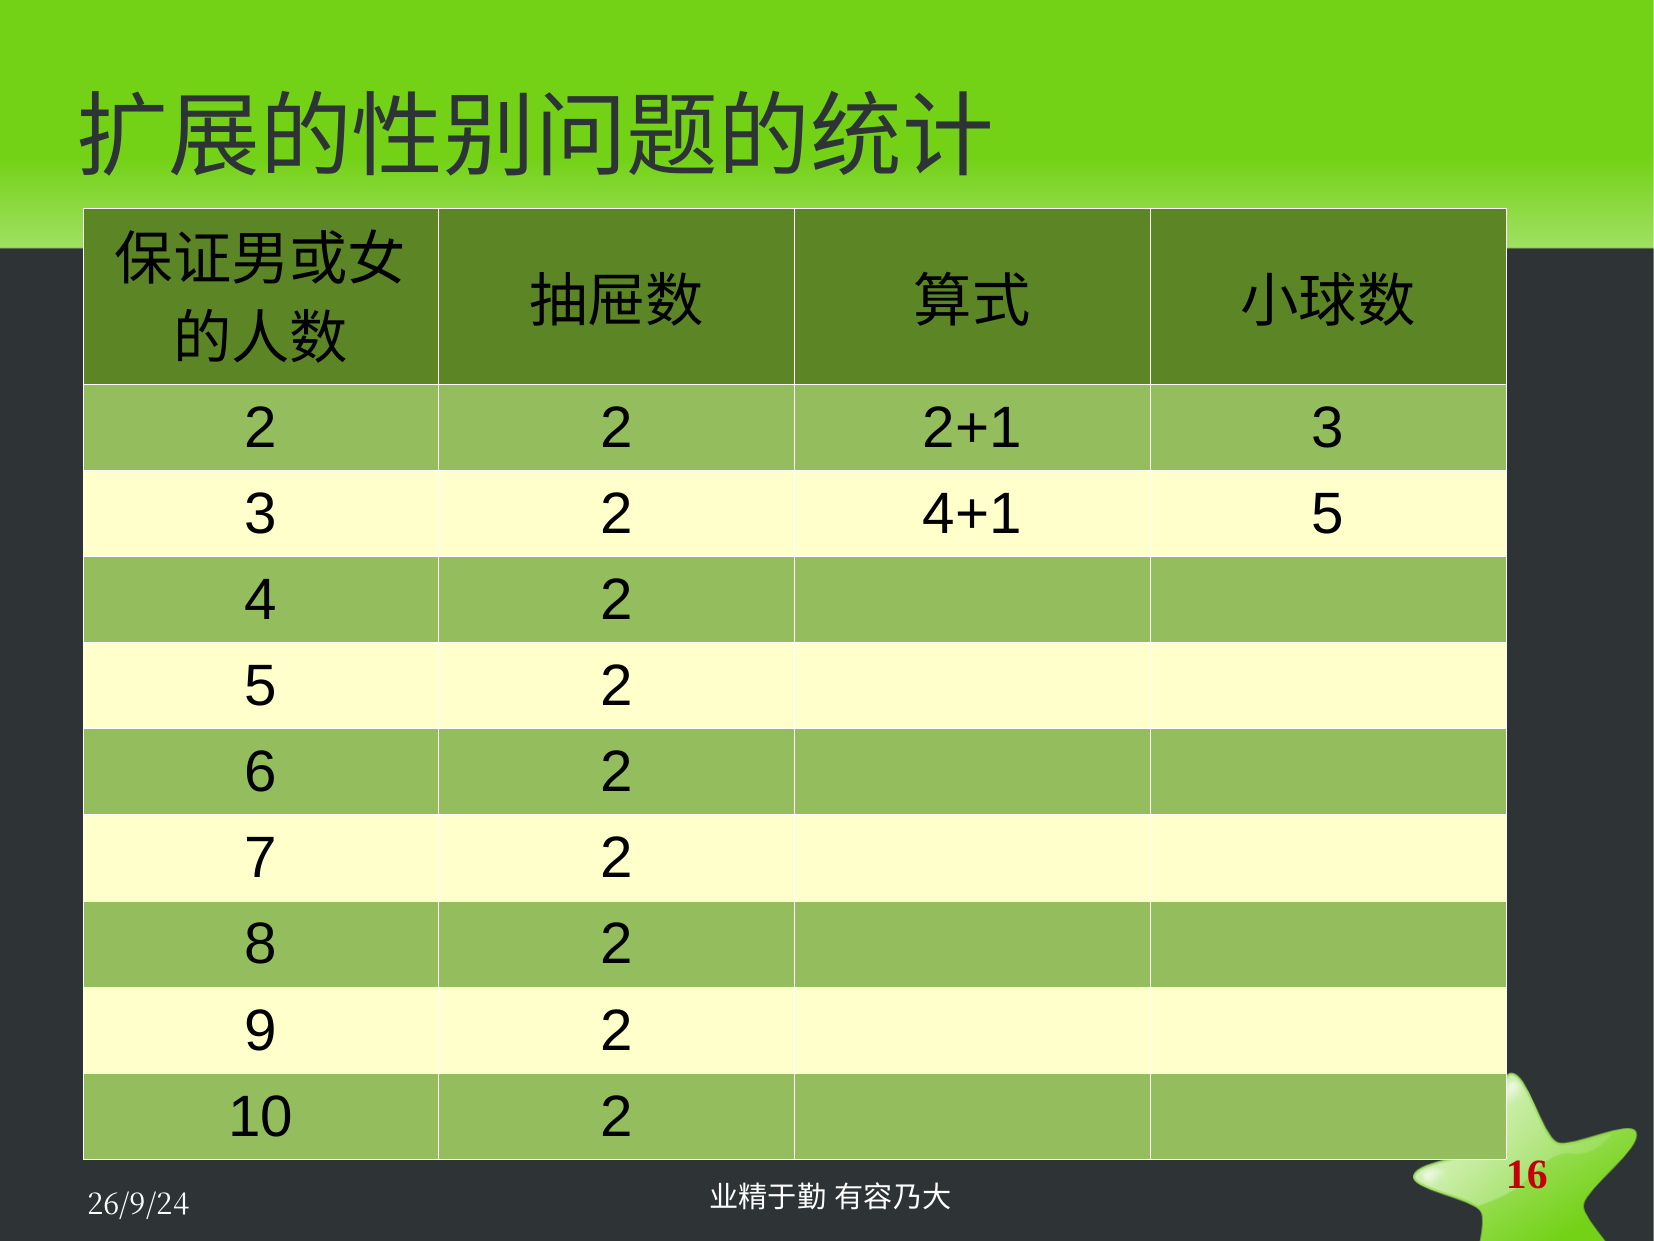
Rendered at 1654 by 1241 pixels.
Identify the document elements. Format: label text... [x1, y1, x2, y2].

table_header 抽屉数 [439, 209, 794, 384]
table_cell 5 [84, 643, 438, 728]
title 扩展的性别问题的统计 [76, 29, 1565, 237]
table_cell 5 [1151, 471, 1506, 556]
table_cell 4+1 [795, 471, 1150, 556]
table_cell 2+1 [795, 385, 1150, 470]
table_cell 2 [84, 385, 438, 470]
table_cell 2 [439, 988, 794, 1073]
table_cell 2 [439, 471, 794, 556]
table_cell [1151, 1074, 1506, 1159]
table_cell [1151, 643, 1506, 728]
table_cell 2 [439, 643, 794, 728]
table_cell [795, 815, 1150, 901]
table_cell 2 [439, 815, 794, 901]
table_cell 10 [84, 1074, 438, 1159]
table_cell 8 [84, 902, 438, 987]
table_cell [795, 988, 1150, 1073]
table_cell [795, 729, 1150, 814]
table_cell 9 [84, 988, 438, 1073]
table_cell [795, 1074, 1150, 1159]
table_cell 7 [84, 815, 438, 901]
table_cell [1151, 557, 1506, 642]
table_cell [1151, 988, 1506, 1073]
table_cell [1151, 729, 1506, 814]
table_cell [795, 643, 1150, 728]
table_cell [795, 902, 1150, 987]
table_cell 2 [439, 902, 794, 987]
table_header 保证男或女的人数 [84, 209, 438, 384]
table_cell 2 [439, 557, 794, 642]
table_header 小球数 [1151, 209, 1506, 384]
table_cell [795, 557, 1150, 642]
table_cell [1151, 902, 1506, 987]
table_cell [1151, 815, 1506, 901]
table_cell 3 [1151, 385, 1506, 470]
table_cell 6 [84, 729, 438, 814]
picture [0, 0, 1654, 1241]
table_cell 2 [439, 729, 794, 814]
table_cell 2 [439, 385, 794, 470]
table_header 算式 [795, 209, 1150, 384]
table_cell 3 [84, 471, 438, 556]
table_cell 2 [439, 1074, 794, 1159]
table_cell 4 [84, 557, 438, 642]
